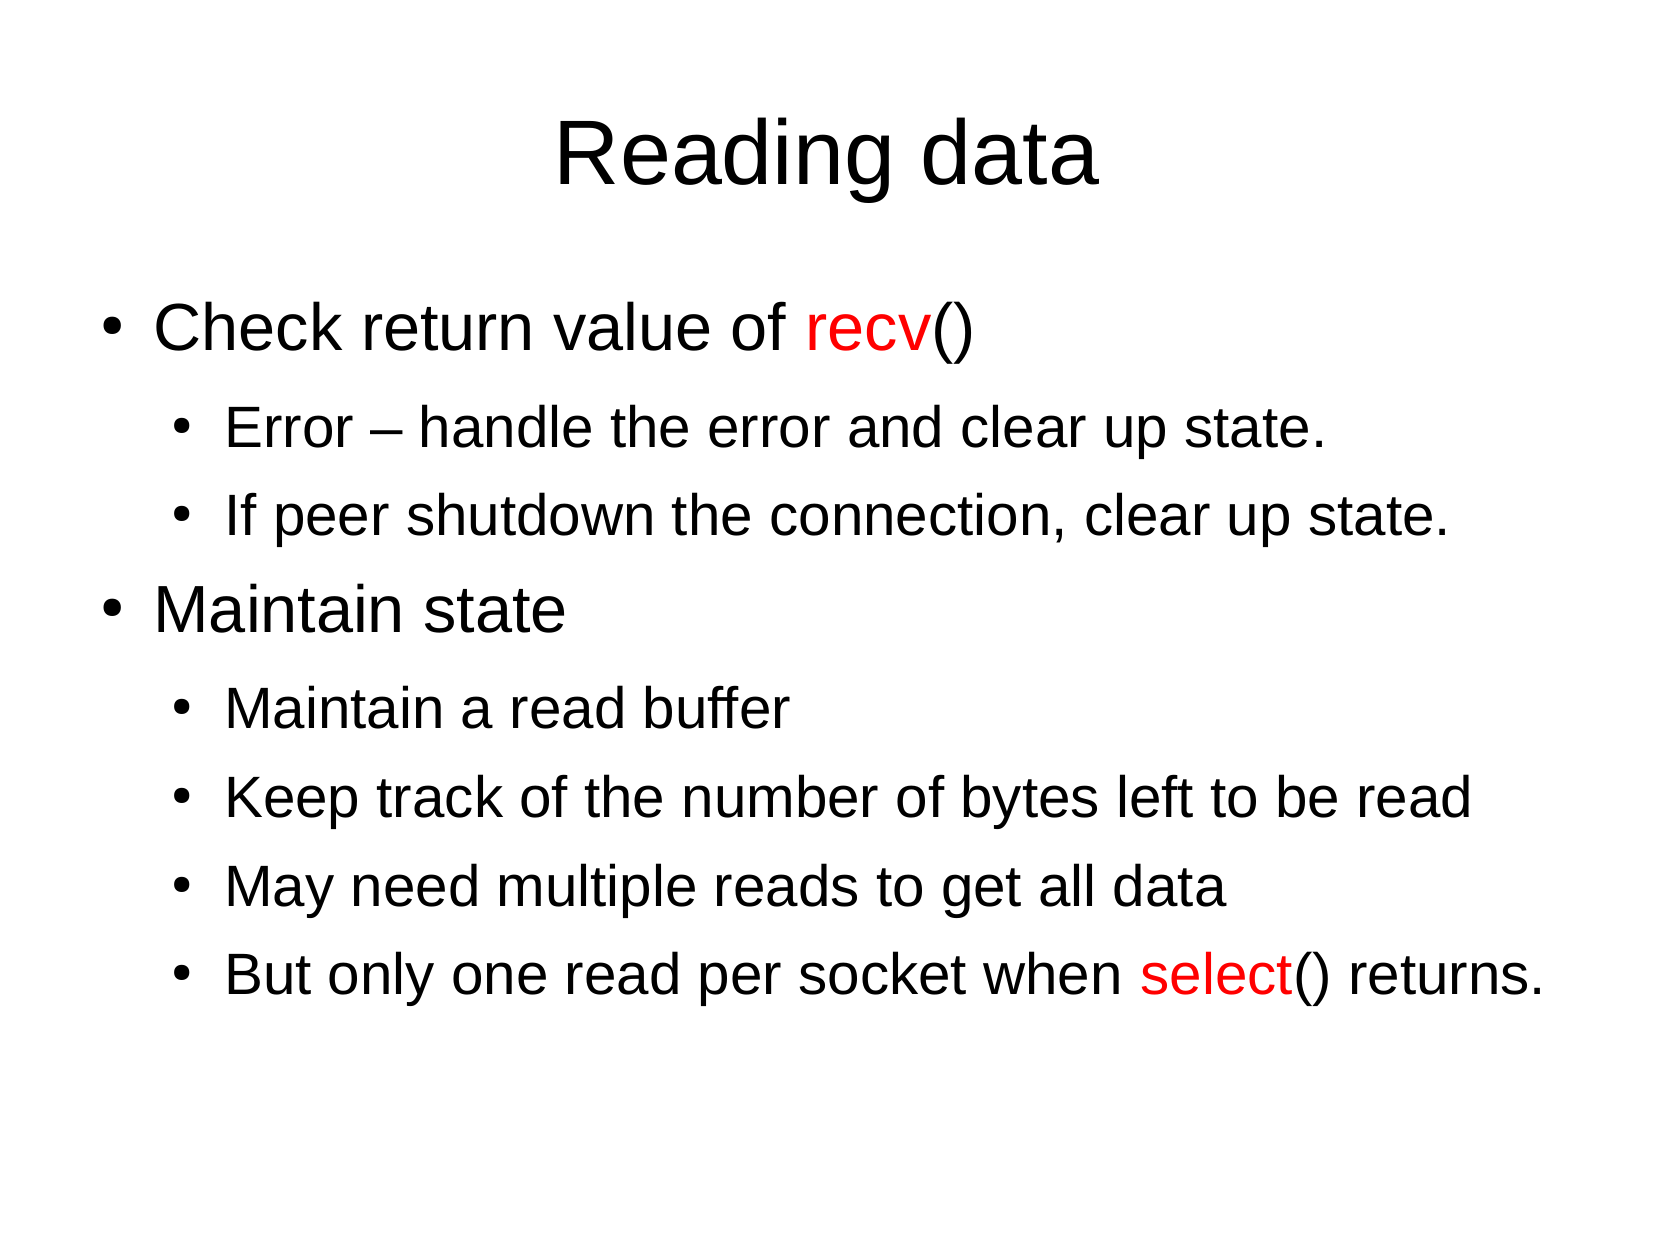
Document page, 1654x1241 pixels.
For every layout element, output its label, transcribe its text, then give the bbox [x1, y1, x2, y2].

list Check return value of recv() Error – handle the error and clear up state. If peer shutdown the connection, clear up state. Maintain state Maintain a read buffer Keep track of the number of bytes left to be read May need multiple reads to get all data But only one read per socket when select() returns. [82, 290, 1571, 1109]
title Reading data [82, 56, 1571, 250]
